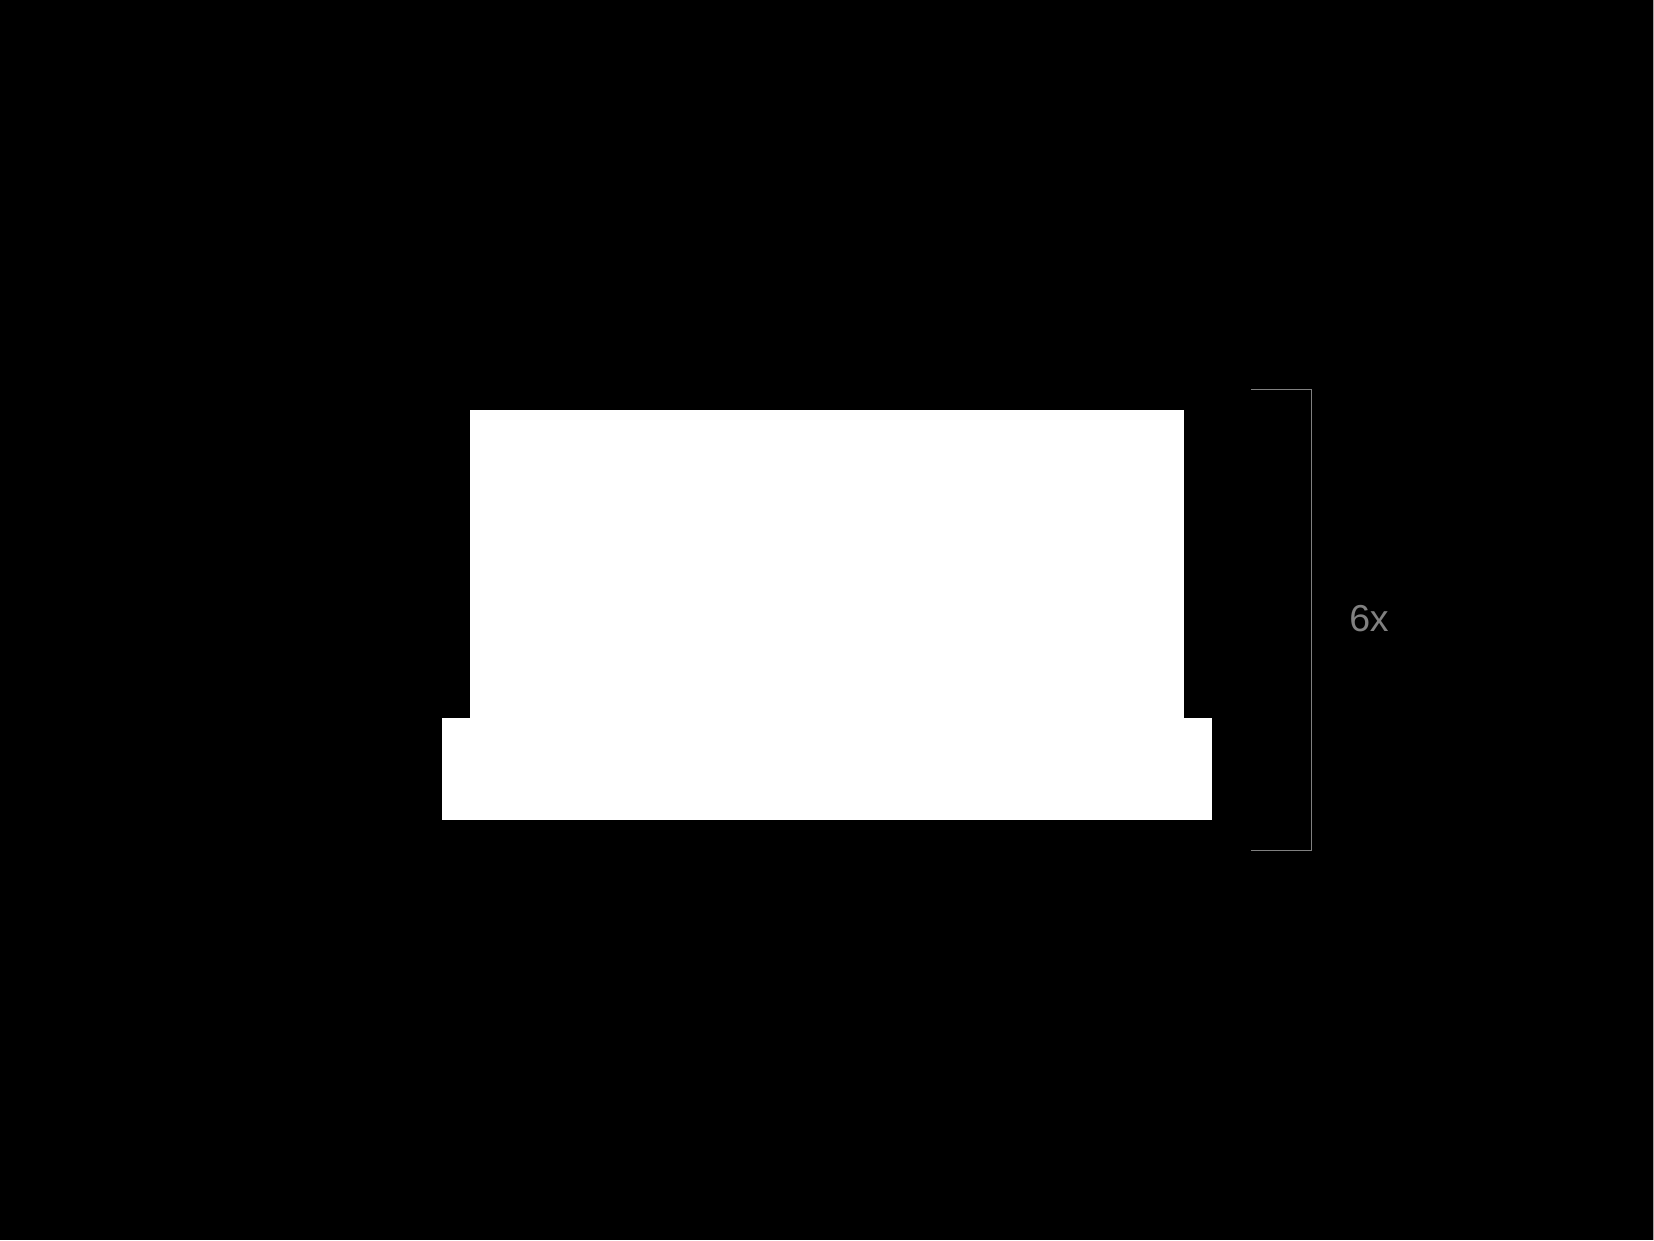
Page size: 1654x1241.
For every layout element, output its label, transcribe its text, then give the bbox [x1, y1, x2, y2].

subtitle Cantamos Aleluia Cantamos Aleluia Cantamos Aleluia O Cordeiro venceu [82, 49, 1571, 1182]
text_box 6x [1334, 590, 1465, 650]
